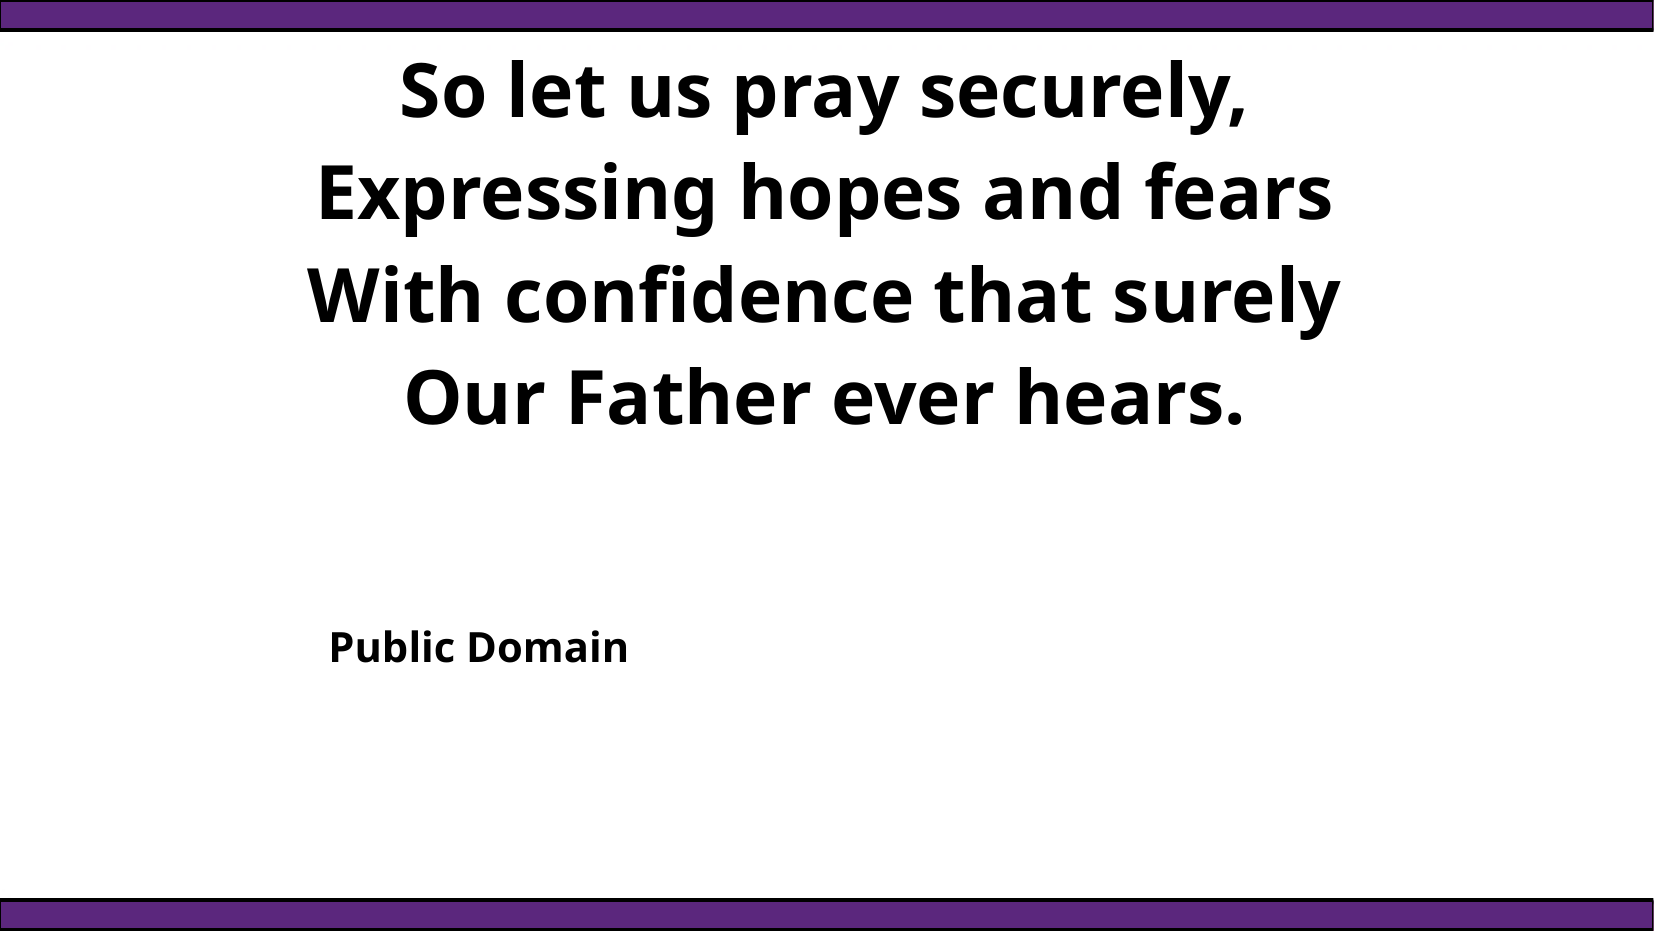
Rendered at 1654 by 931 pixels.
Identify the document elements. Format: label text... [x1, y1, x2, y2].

text_box [0, 0, 1654, 31]
picture [0, 31, 1654, 900]
text_box So let us pray securely, Expressing hopes and fears With confidence that surely Our Father ever hears. Public Domain [120, 30, 1531, 667]
text_box [0, 900, 1654, 931]
